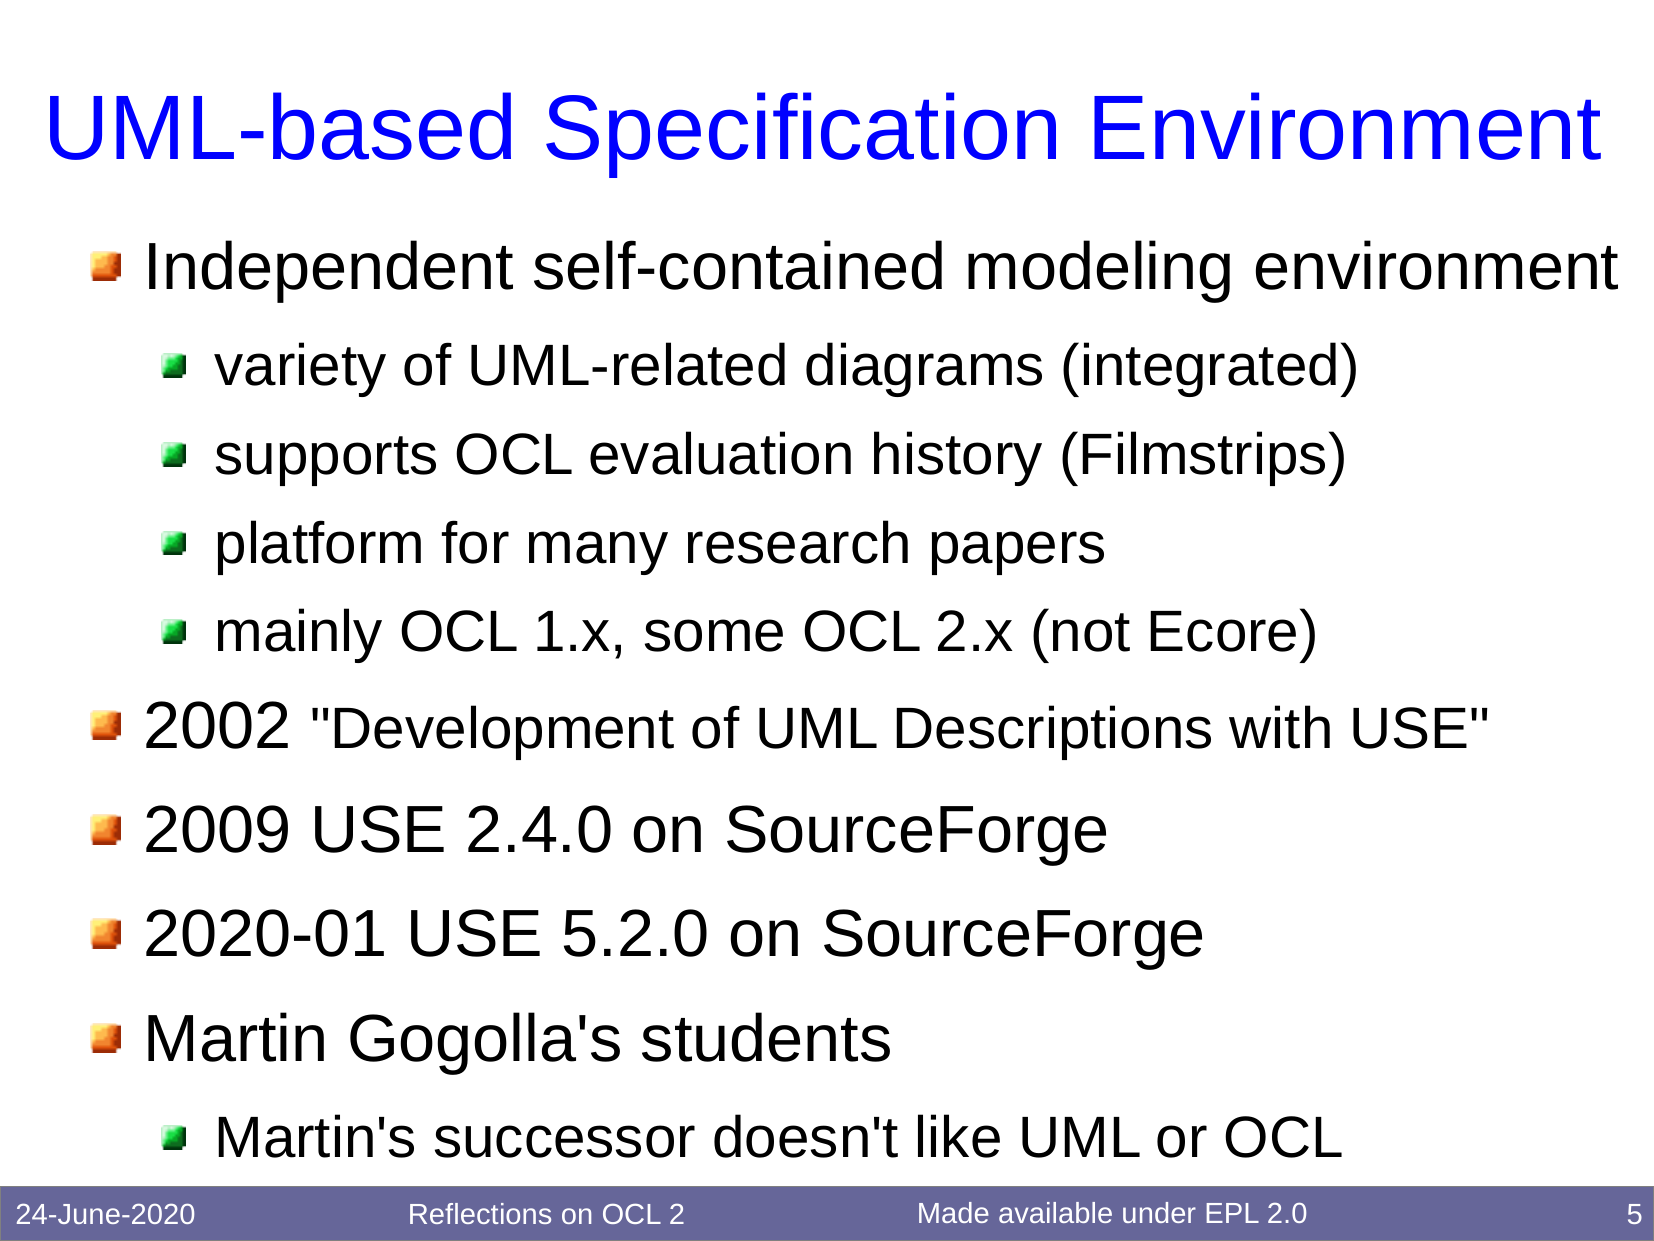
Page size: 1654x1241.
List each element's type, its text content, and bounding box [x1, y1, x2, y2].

title UML-based Specification Environment [31, 24, 1617, 232]
list Independent self-contained modeling environment variety of UML-related diagrams (integrated) supports OCL evaluation history (Filmstrips) platform for many research papers mainly OCL 1.x, some OCL 2.x (not Ecore) 2002 "Development of UML Descriptions with USE" 2009 USE 2.4.0 on SourceForge 2020-01 USE 5.2.0 on SourceForge Martin Gogolla's students Martin's successor doesn't like UML or OCL [72, 228, 1625, 1170]
